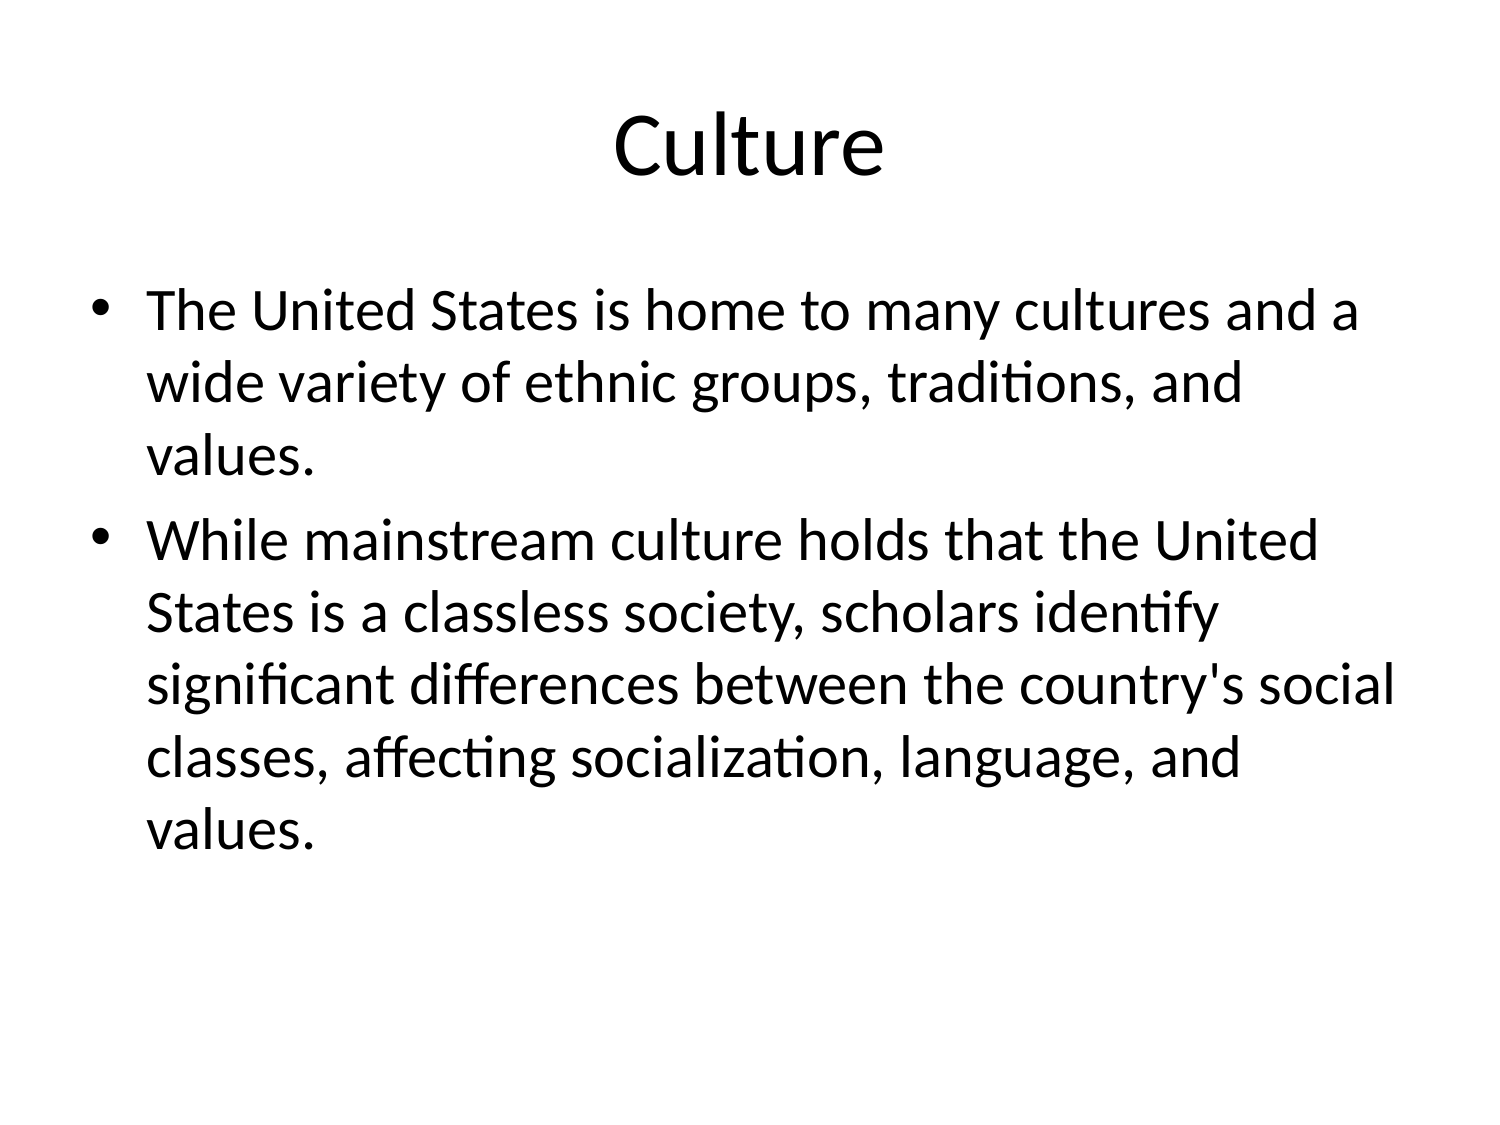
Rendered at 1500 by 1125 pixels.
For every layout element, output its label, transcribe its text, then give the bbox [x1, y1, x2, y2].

list The United States is home to many cultures and a wide variety of ethnic groups, traditions, and values. While mainstream culture holds that the United States is a classless society, scholars identify significant differences between the country's social classes, affecting socialization, language, and values. [75, 262, 1425, 1005]
title Culture [75, 45, 1425, 233]
